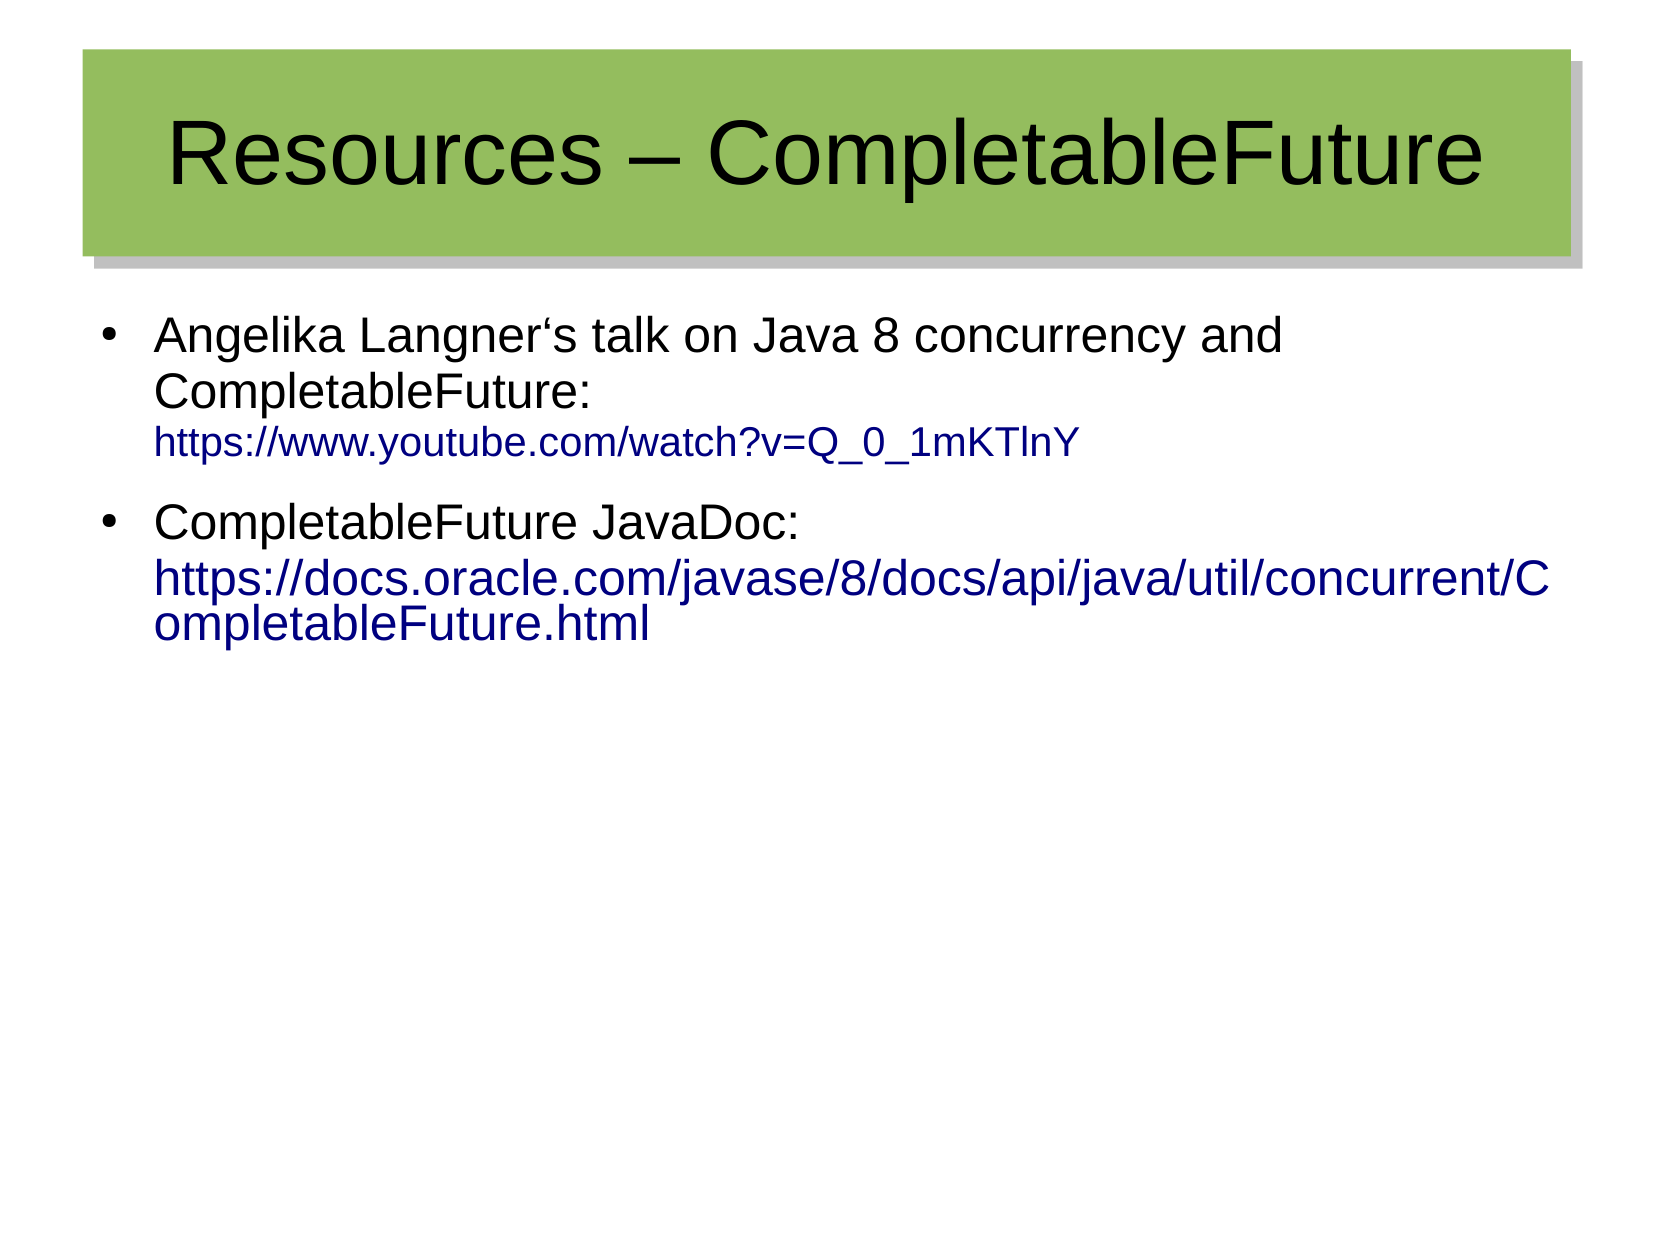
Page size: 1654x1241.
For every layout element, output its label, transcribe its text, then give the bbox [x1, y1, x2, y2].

title Resources – CompletableFuture [82, 49, 1571, 257]
list Angelika Langner‘s talk on Java 8 concurrency and CompletableFuture: https://www.youtube.com/watch?v=Q_0_1mKTlnY CompletableFuture JavaDoc: https://docs.oracle.com/javase/8/docs/api/java/util/concurrent/CompletableFuture.html [82, 307, 1571, 1111]
